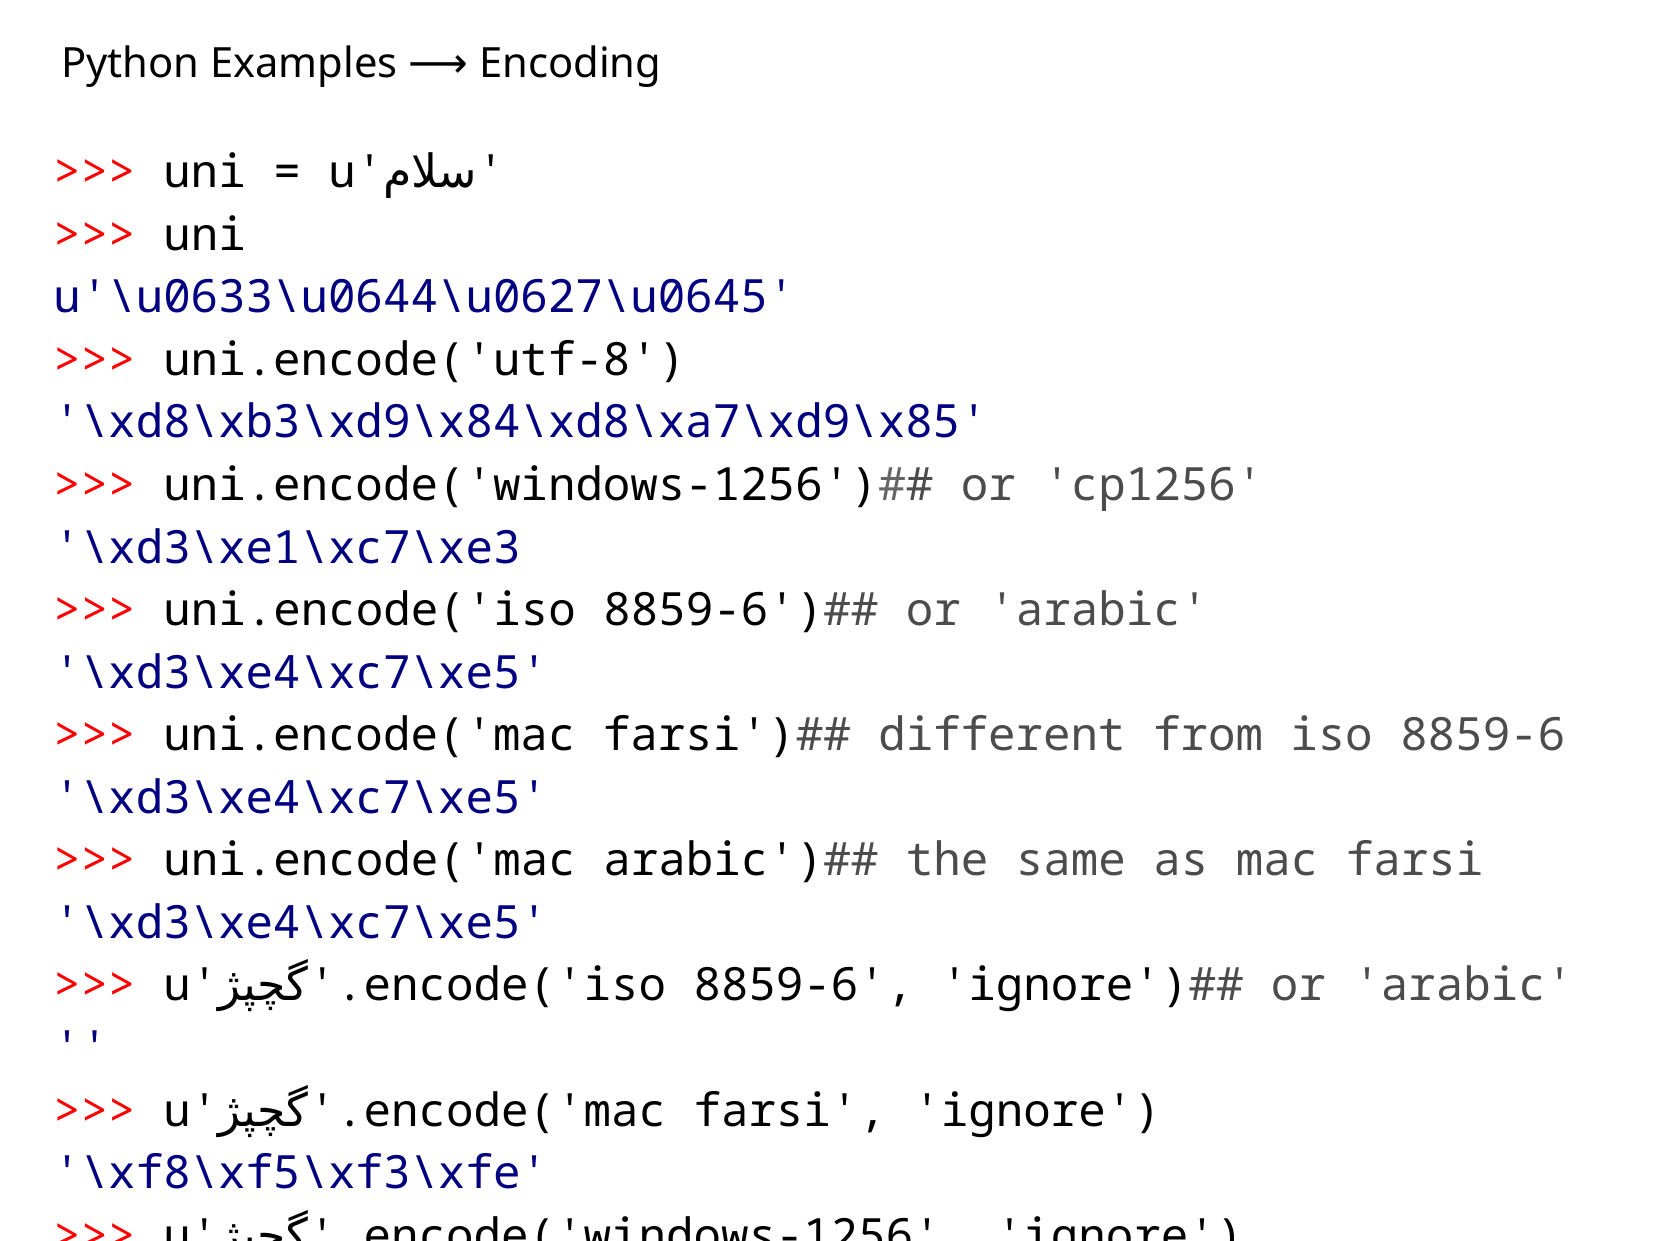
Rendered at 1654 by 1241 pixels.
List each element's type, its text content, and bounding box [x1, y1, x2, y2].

text_box Python Examples ⟶ Encoding [46, 25, 624, 109]
text_box >>> uni = u'سلام' >>> uni u'\u0633\u0644\u0627\u0645' >>> uni.encode('utf-8') '\xd8\xb3\xd9\x84\xd8\xa7\xd9\x85' >>> uni.encode('windows-1256')## or 'cp1256' '\xd3\xe1\xc7\xe3 >>> uni.encode('iso 8859-6')## or 'arabic' '\xd3\xe4\xc7\xe5' >>> uni.encode('mac farsi')## different from iso 8859-6 '\xd3\xe4\xc7\xe5' >>> uni.encode('mac arabic')## the same as mac farsi '\xd3\xe4\xc7\xe5' >>> u'گچپژ'.encode('iso 8859-6', 'ignore')## or 'arabic' '' >>> u'گچپژ'.encode('mac farsi', 'ignore') '\xf8\xf5\xf3\xfe' >>> u'گچپژ'.encode('windows-1256', 'ignore') '\x90\x8d\x81\x8e' [38, 131, 1625, 1171]
